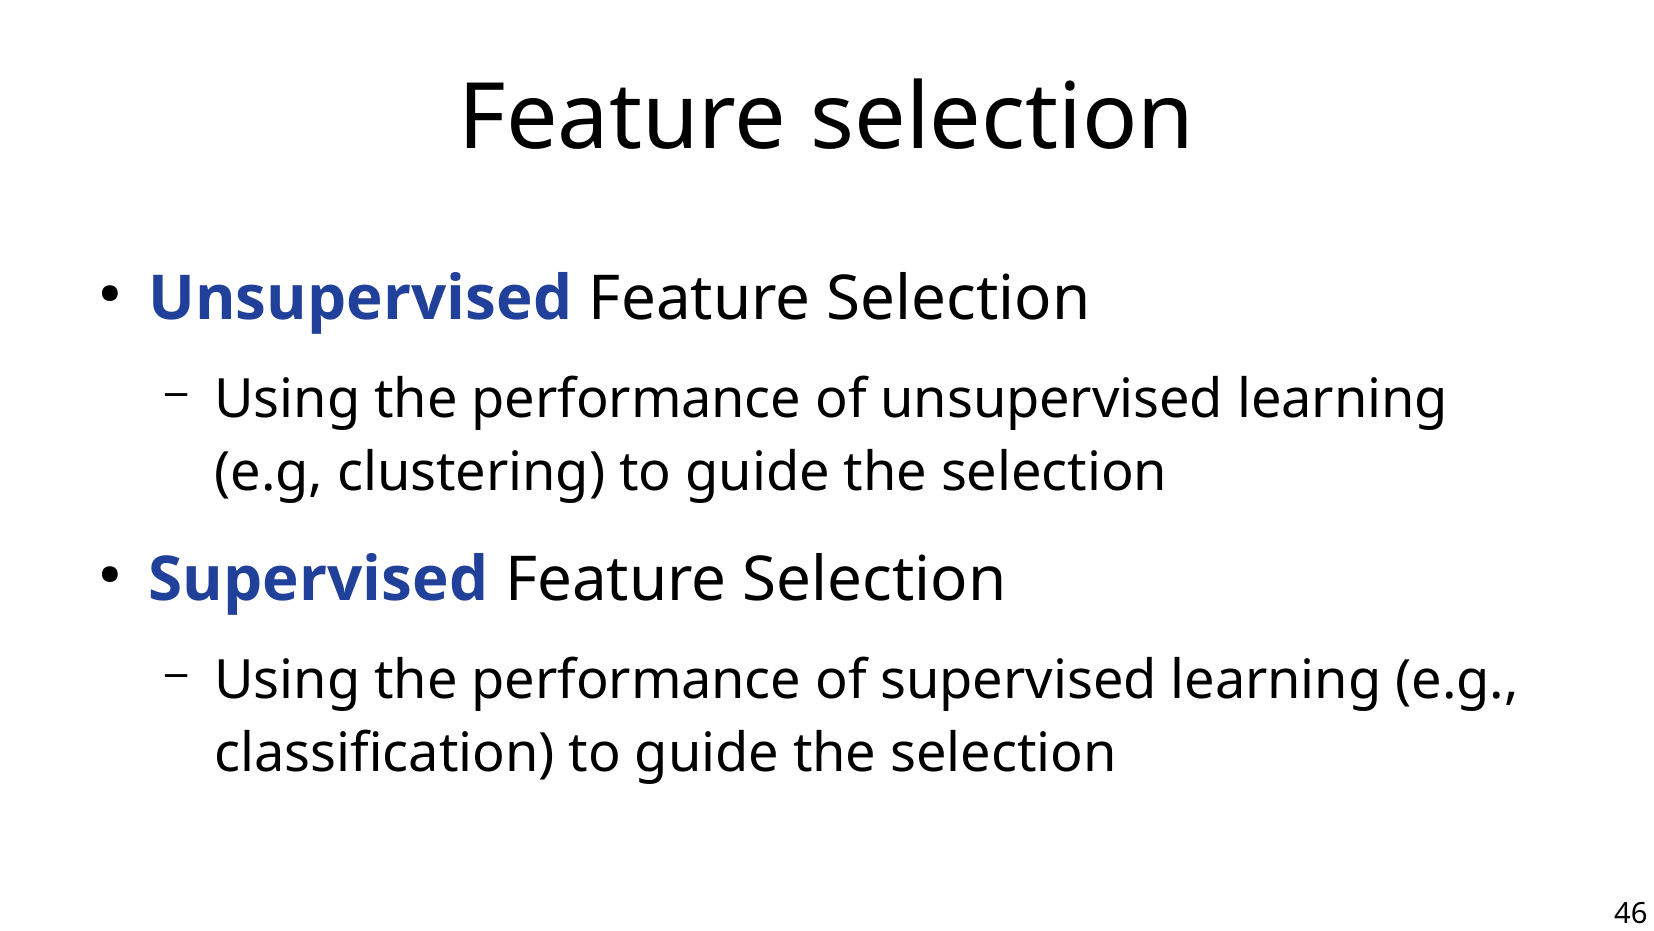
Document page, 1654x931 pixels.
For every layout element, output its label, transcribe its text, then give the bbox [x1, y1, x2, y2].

title Feature selection [82, 1, 1571, 226]
list Unsupervised Feature Selection Using the performance of unsupervised learning (e.g, clustering) to guide the selection Supervised Feature Selection Using the performance of supervised learning (e.g., classification) to guide the selection [82, 253, 1571, 793]
